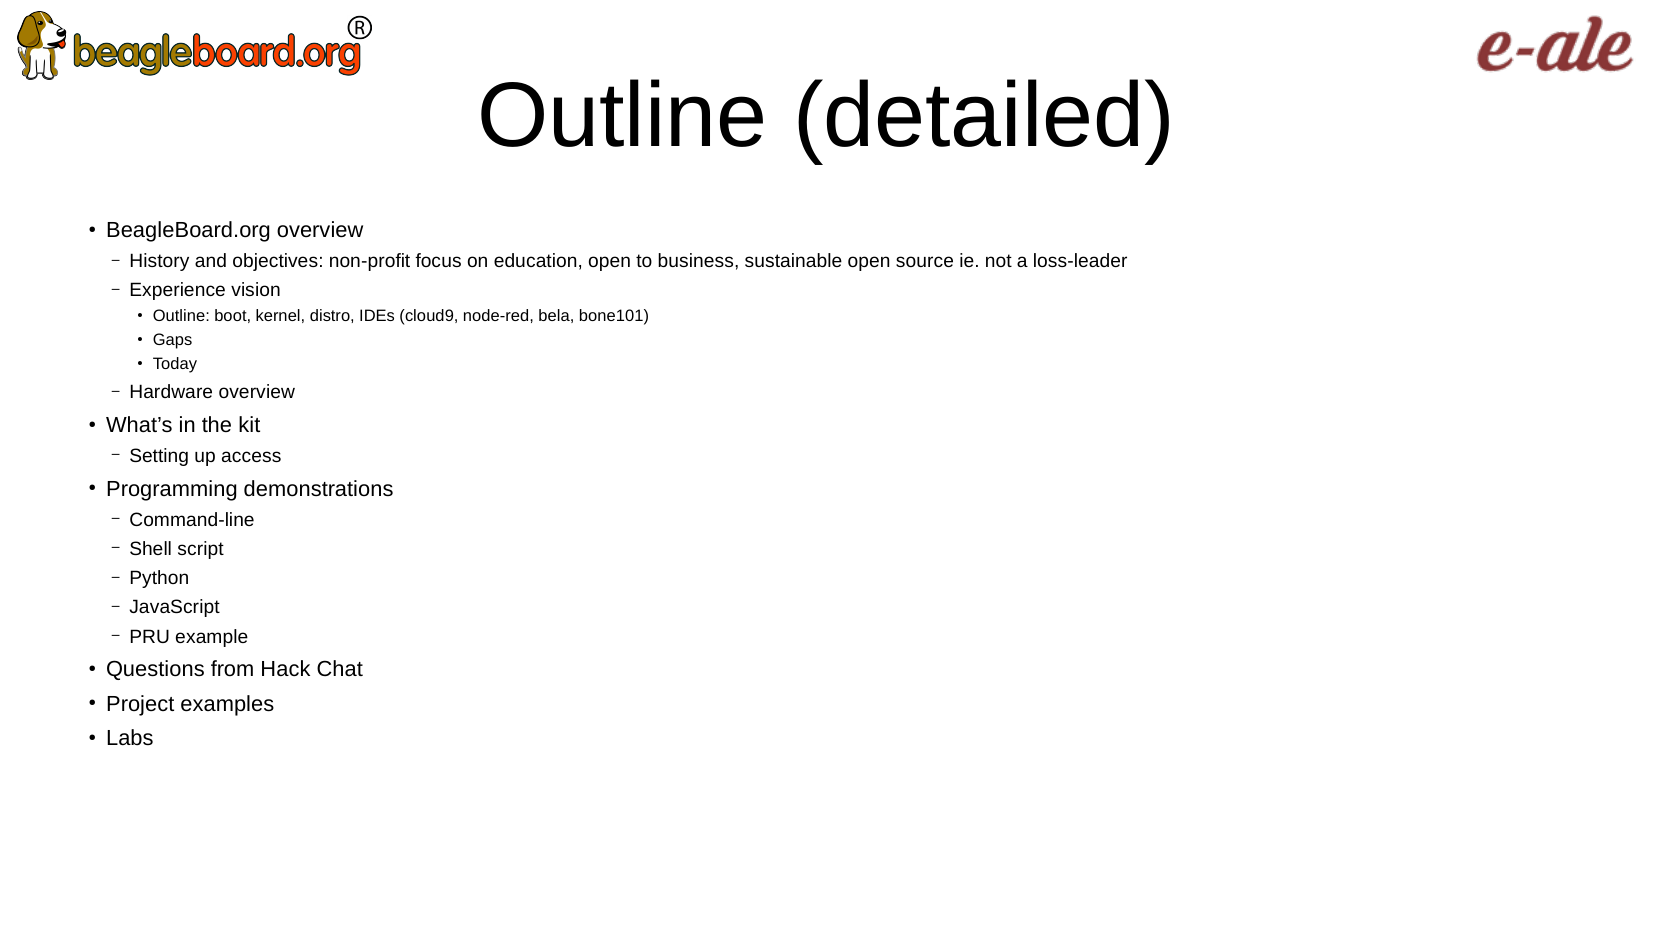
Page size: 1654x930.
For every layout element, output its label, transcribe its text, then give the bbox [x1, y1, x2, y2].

picture [17, 11, 372, 80]
picture [1475, 14, 1636, 74]
title Outline (detailed) [82, 37, 1571, 193]
list BeagleBoard.org overview History and objectives: non-profit focus on education, open to business, sustainable open source ie. not a loss-leader Experience vision Outline: boot, kernel, distro, IDEs (cloud9, node-red, bela, bone101) Gaps Today Hardware overview What’s in the kit Setting up access Programming demonstrations Command-line Shell script Python JavaScript PRU example Questions from Hack Chat Project examples Labs [82, 217, 1571, 757]
